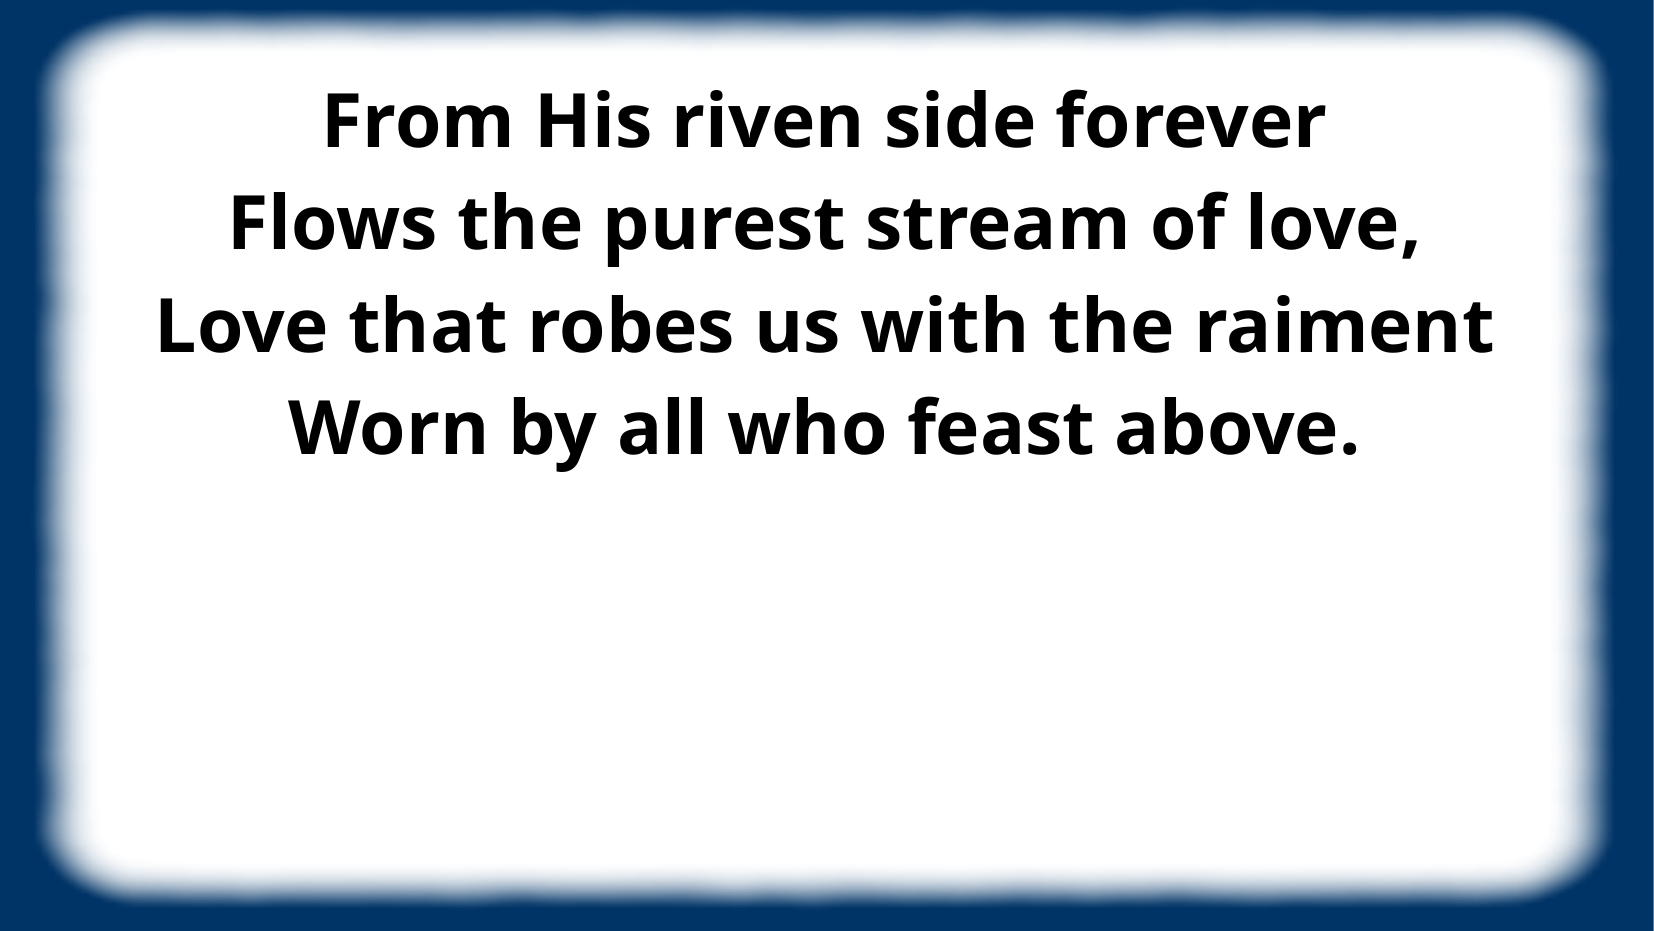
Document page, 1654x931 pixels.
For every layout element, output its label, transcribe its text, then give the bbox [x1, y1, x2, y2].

text_box From His riven side forever Flows the purest stream of love, Love that robes us with the raiment Worn by all who feast above. [105, 60, 1546, 475]
picture [0, 0, 1654, 931]
